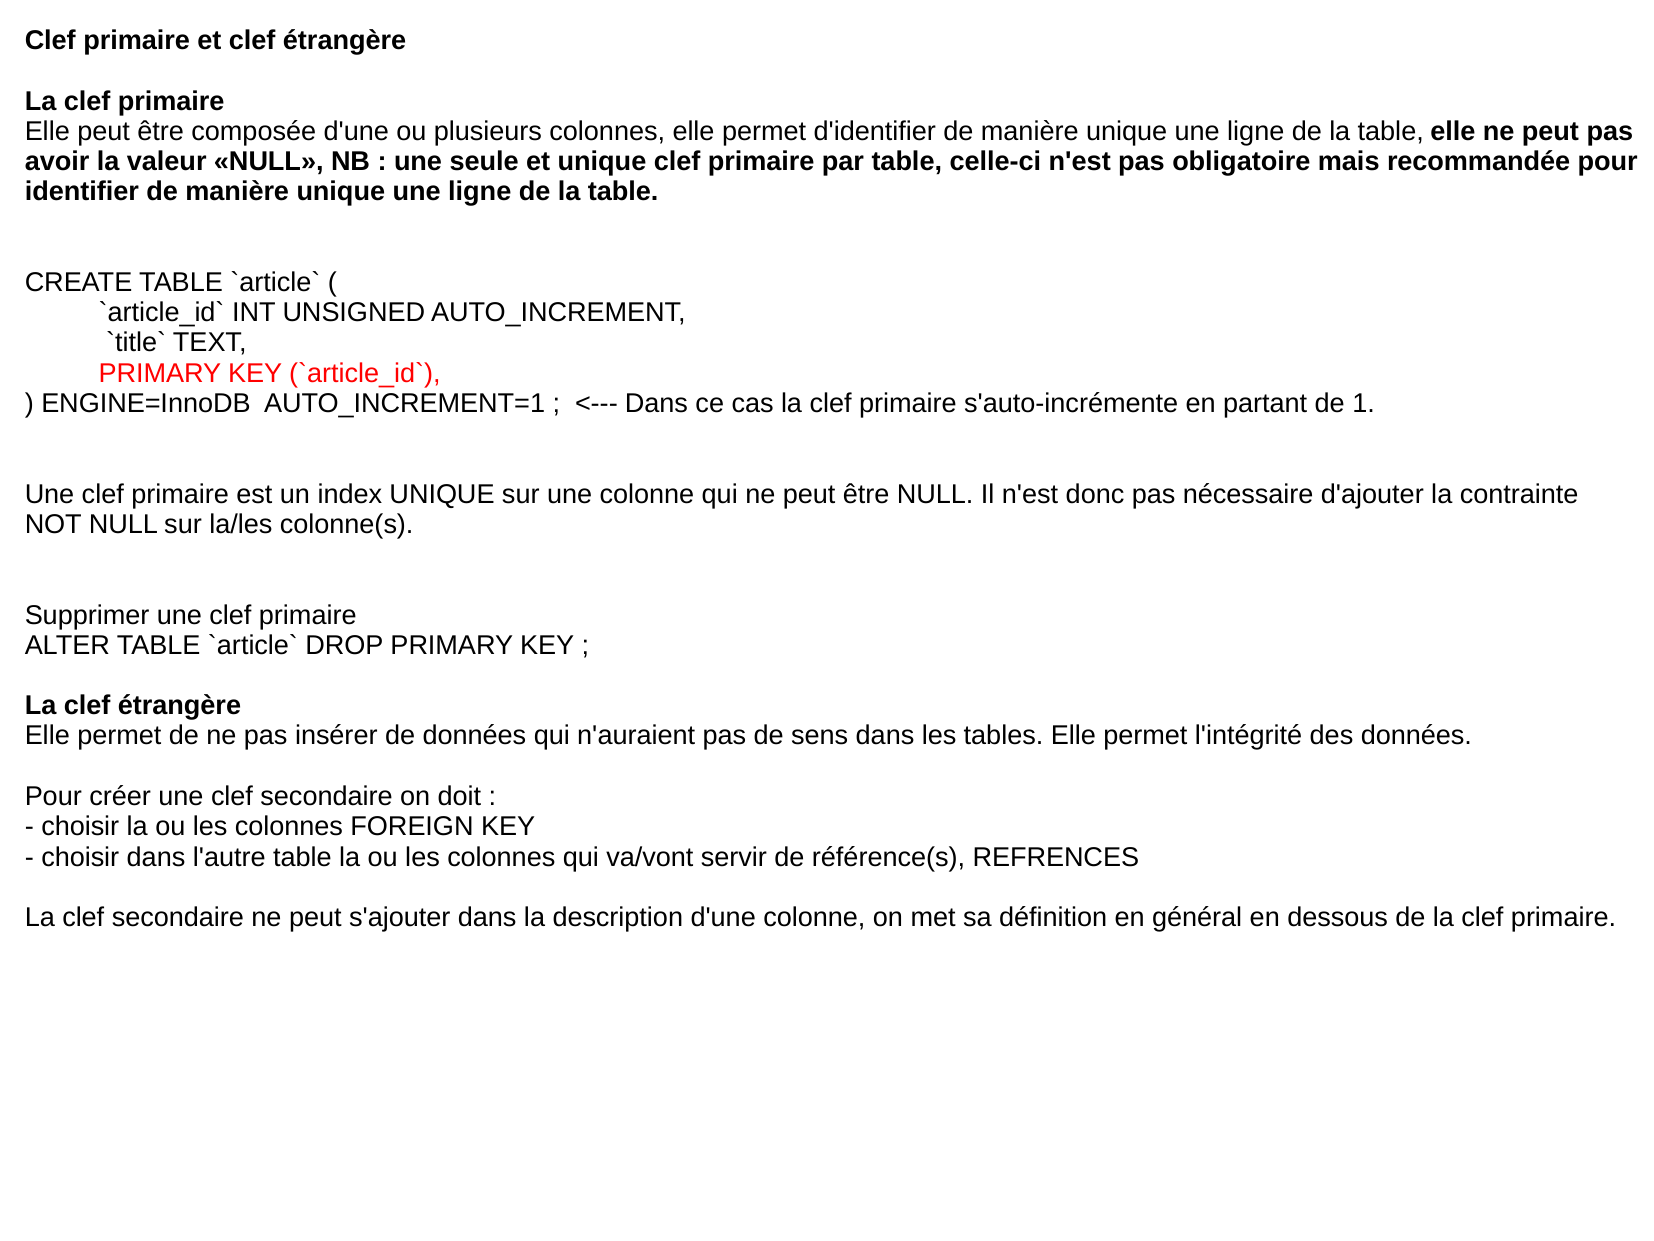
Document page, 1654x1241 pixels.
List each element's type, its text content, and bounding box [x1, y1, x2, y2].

text_box Clef primaire et clef étrangère La clef primaire Elle peut être composée d'une ou plusieurs colonnes, elle permet d'identifier de manière unique une ligne de la table, elle ne peut pas avoir la valeur «NULL», NB : une seule et unique clef primaire par table, celle-ci n'est pas obligatoire mais recommandée pour identifier de manière unique une ligne de la table. CREATE TABLE `article` ( `article_id` INT UNSIGNED AUTO_INCREMENT, `title` TEXT, PRIMARY KEY (`article_id`), ) ENGINE=InnoDB AUTO_INCREMENT=1 ; <--- Dans ce cas la clef primaire s'auto-incrémente en partant de 1. Une clef primaire est un index UNIQUE sur une colonne qui ne peut être NULL. Il n'est donc pas nécessaire d'ajouter la contrainte NOT NULL sur la/les colonne(s). Supprimer une clef primaire ALTER TABLE `article` DROP PRIMARY KEY ; La clef étrangère Elle permet de ne pas insérer de données qui n'auraient pas de sens dans les tables. Elle permet l'intégrité des données. Pour créer une clef secondaire on doit : - choisir la ou les colonnes FOREIGN KEY - choisir dans l'autre table la ou les colonnes qui va/vont servir de référence(s), REFRENCES La clef secondaire ne peut s'ajouter dans la description d'une colonne, on met sa définition en général en dessous de la clef primaire. [10, 17, 1654, 1241]
